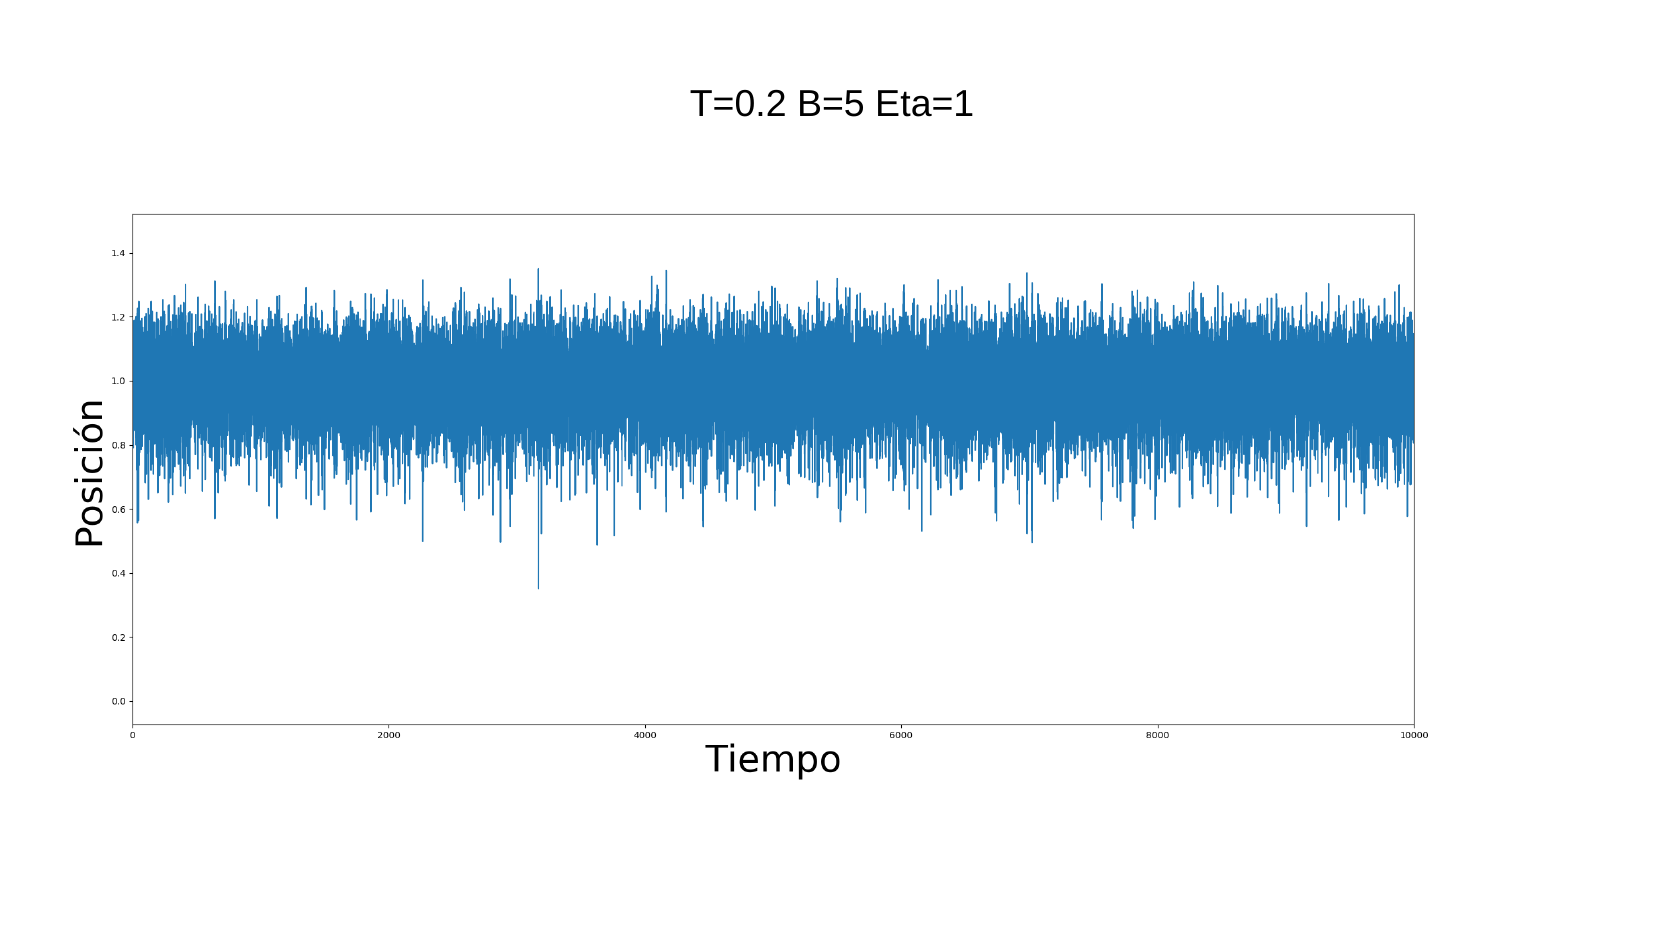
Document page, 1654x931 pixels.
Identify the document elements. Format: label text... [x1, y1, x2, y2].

text_box T=0.2 B=5 Eta=1 [675, 75, 991, 134]
picture [0, 134, 1579, 797]
